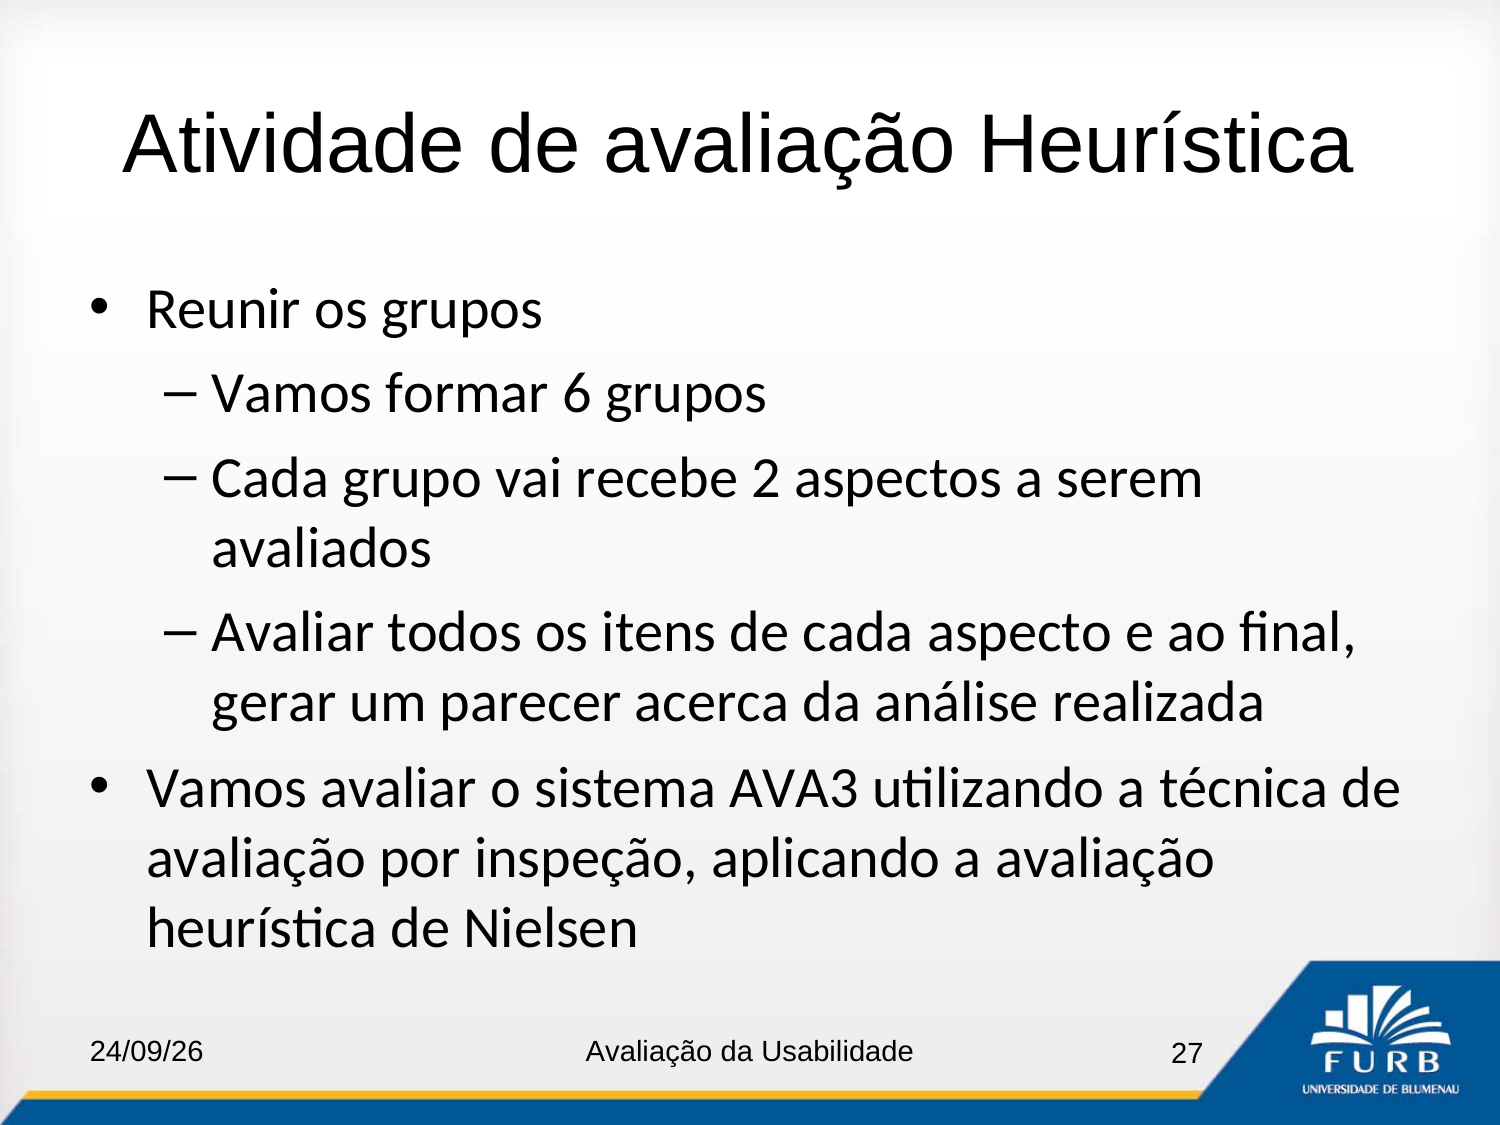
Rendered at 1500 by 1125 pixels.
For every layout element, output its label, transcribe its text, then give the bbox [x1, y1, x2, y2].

list Reunir os grupos Vamos formar 6 grupos Cada grupo vai recebe 2 aspectos a serem avaliados Avaliar todos os itens de cada aspecto e ao final, gerar um parecer acerca da análise realizada Vamos avaliar o sistema AVA3 utilizando a técnica de avaliação por inspeção, aplicando a avaliação heurística de Nielsen [75, 262, 1426, 1005]
title Atividade de avaliação Heurística [75, 45, 1426, 233]
picture [0, 0, 1500, 1125]
